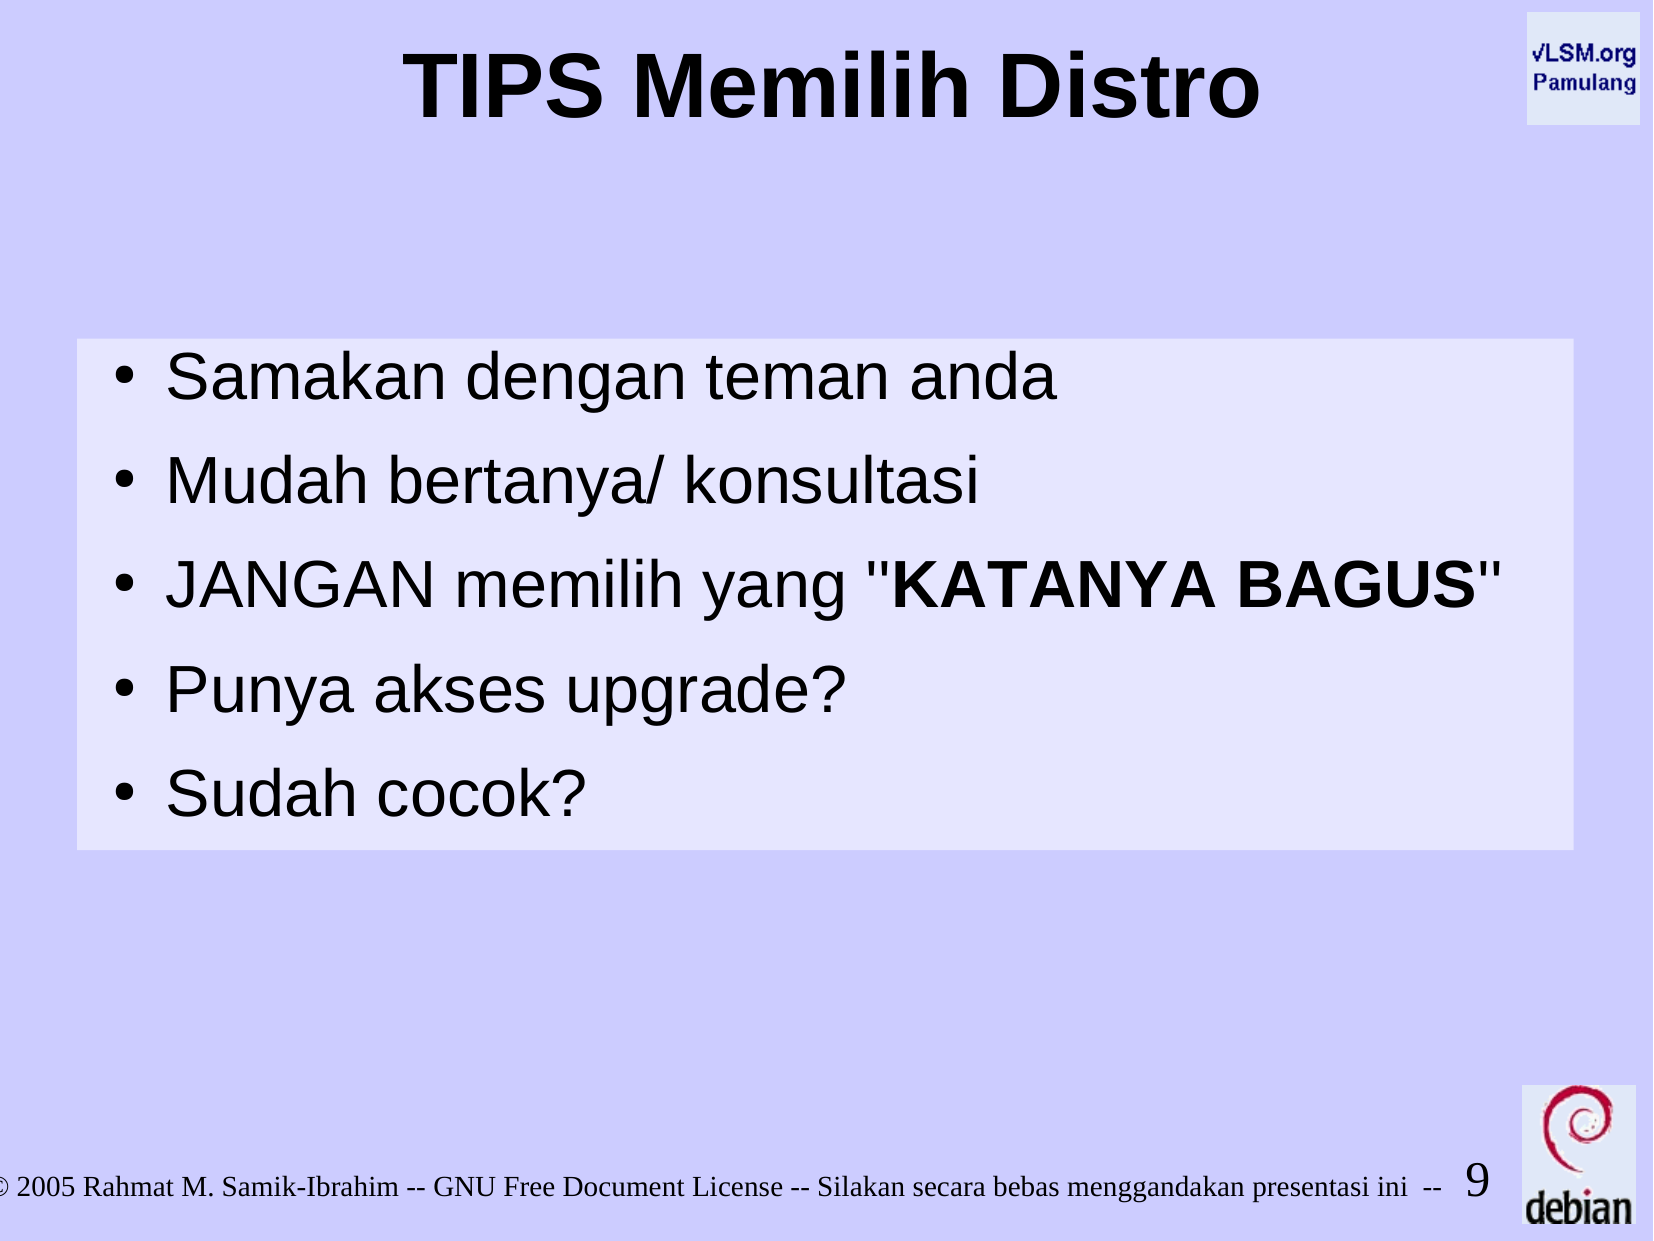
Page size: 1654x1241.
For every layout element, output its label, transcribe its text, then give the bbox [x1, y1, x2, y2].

title TIPS Memilih Distro [40, 31, 1625, 142]
picture [1522, 1085, 1636, 1224]
picture [1527, 12, 1640, 125]
list Samakan dengan teman anda Mudah bertanya/ konsultasi JANGAN memilih yang ''KATANYA BAGUS'' Punya akses upgrade? Sudah cocok? [77, 338, 1574, 851]
